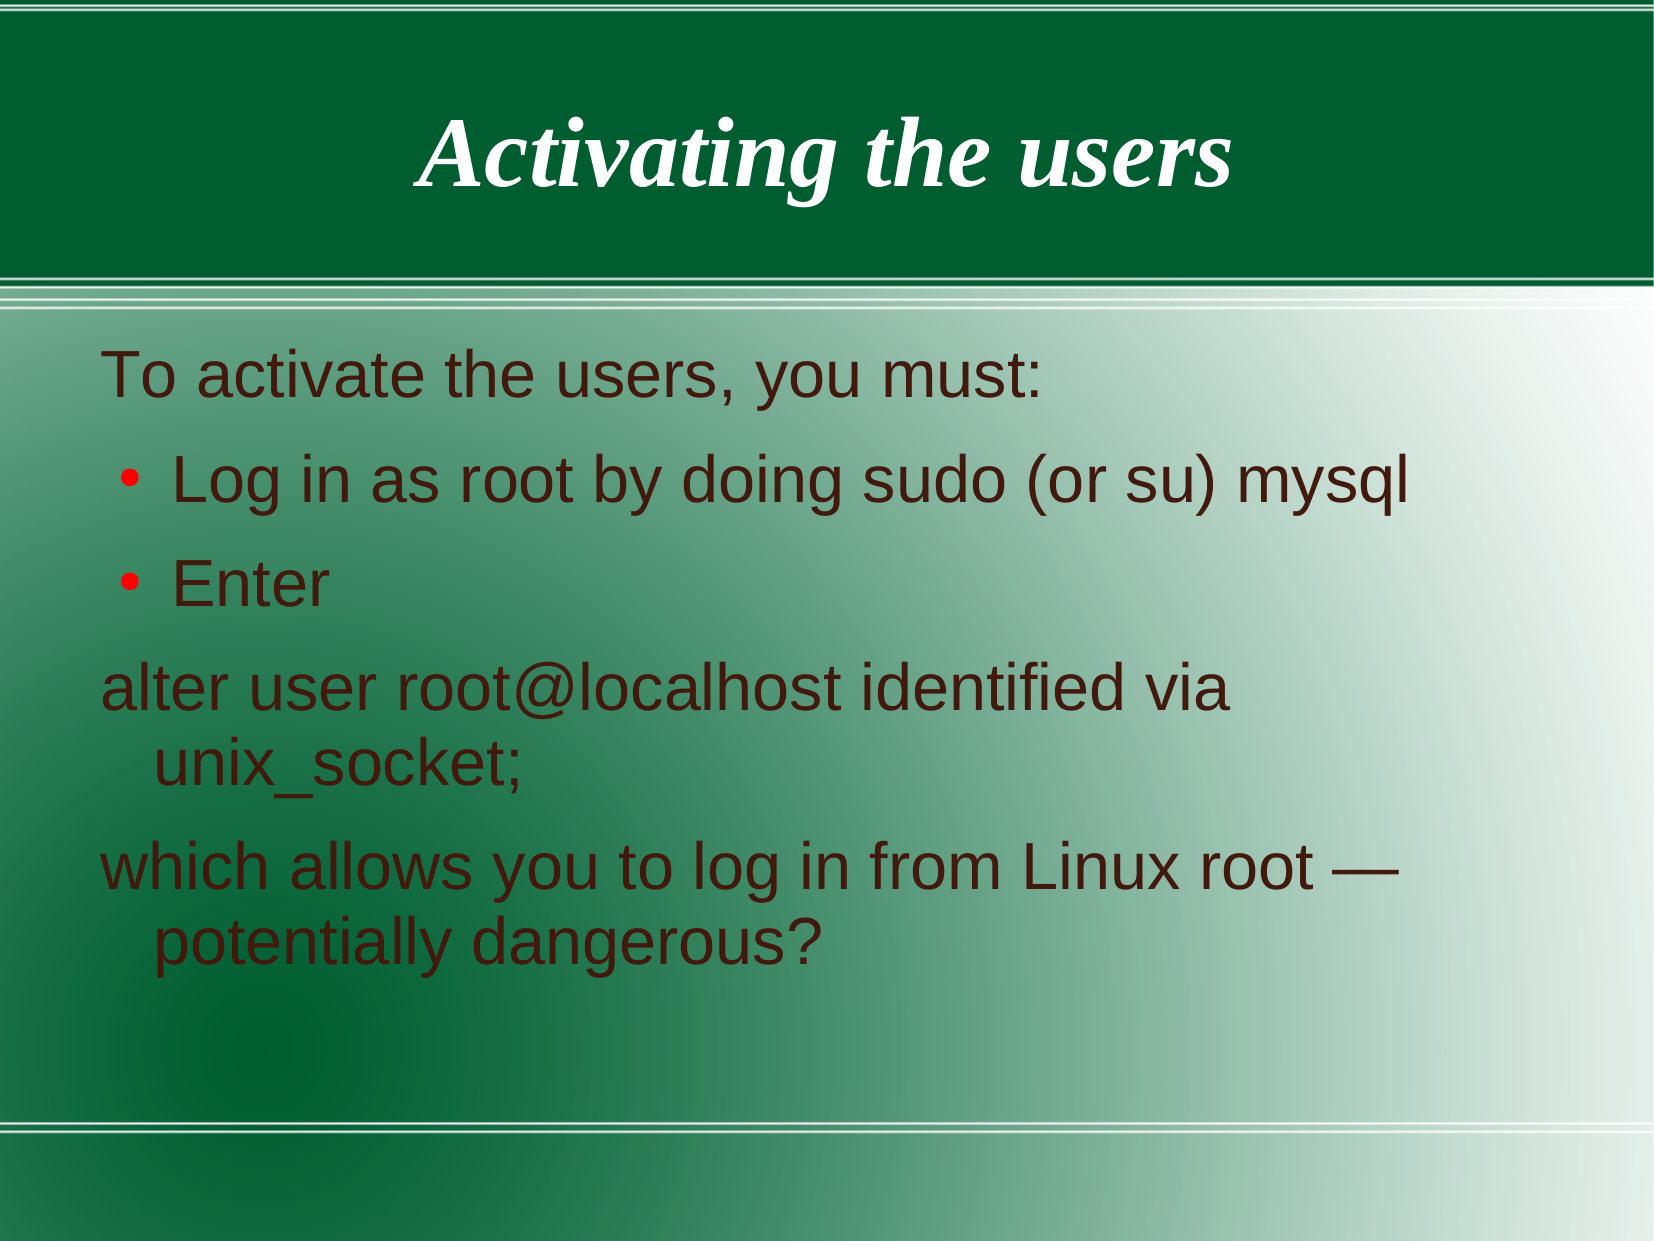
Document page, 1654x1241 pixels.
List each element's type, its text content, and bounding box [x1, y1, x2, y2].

title Activating the users [82, 49, 1571, 257]
list To activate the users, you must: Log in as root by doing sudo (or su) mysql Enter alter user root@localhost identified via unix_socket; which allows you to log in from Linux root — potentially dangerous? [82, 337, 1571, 1127]
picture [0, 0, 1654, 1241]
